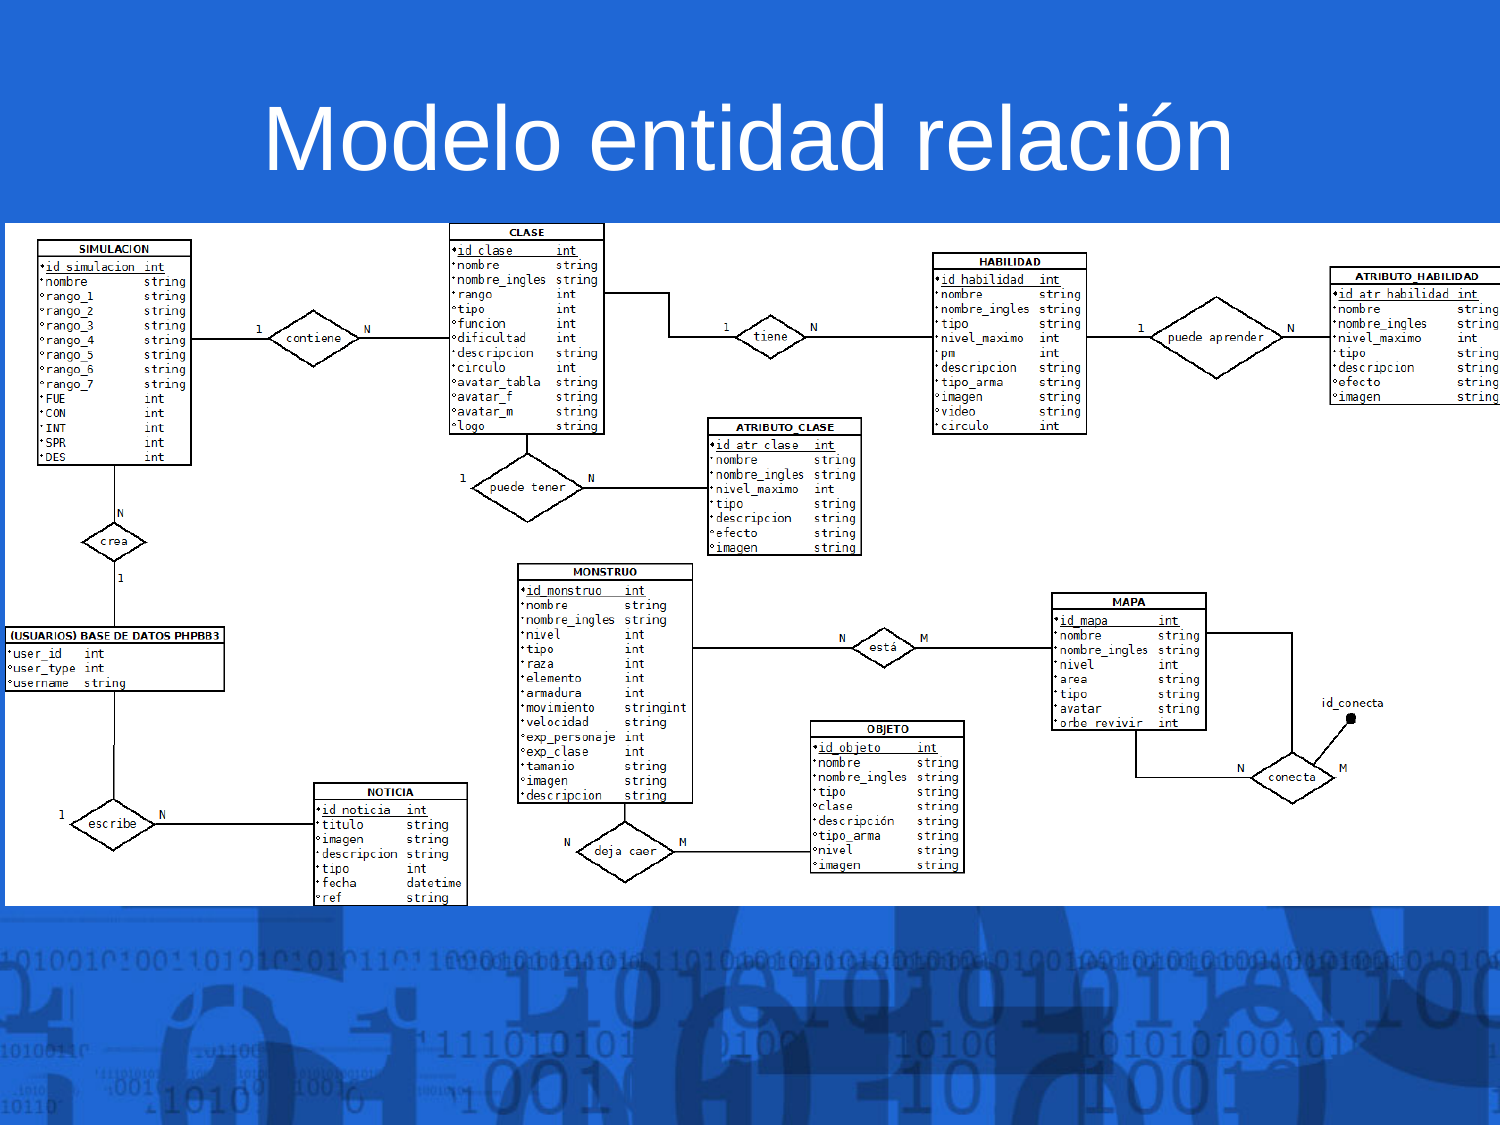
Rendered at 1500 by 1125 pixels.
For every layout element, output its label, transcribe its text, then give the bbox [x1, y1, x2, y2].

picture [0, 0, 1500, 1125]
title Modelo entidad relación [75, 45, 1426, 223]
